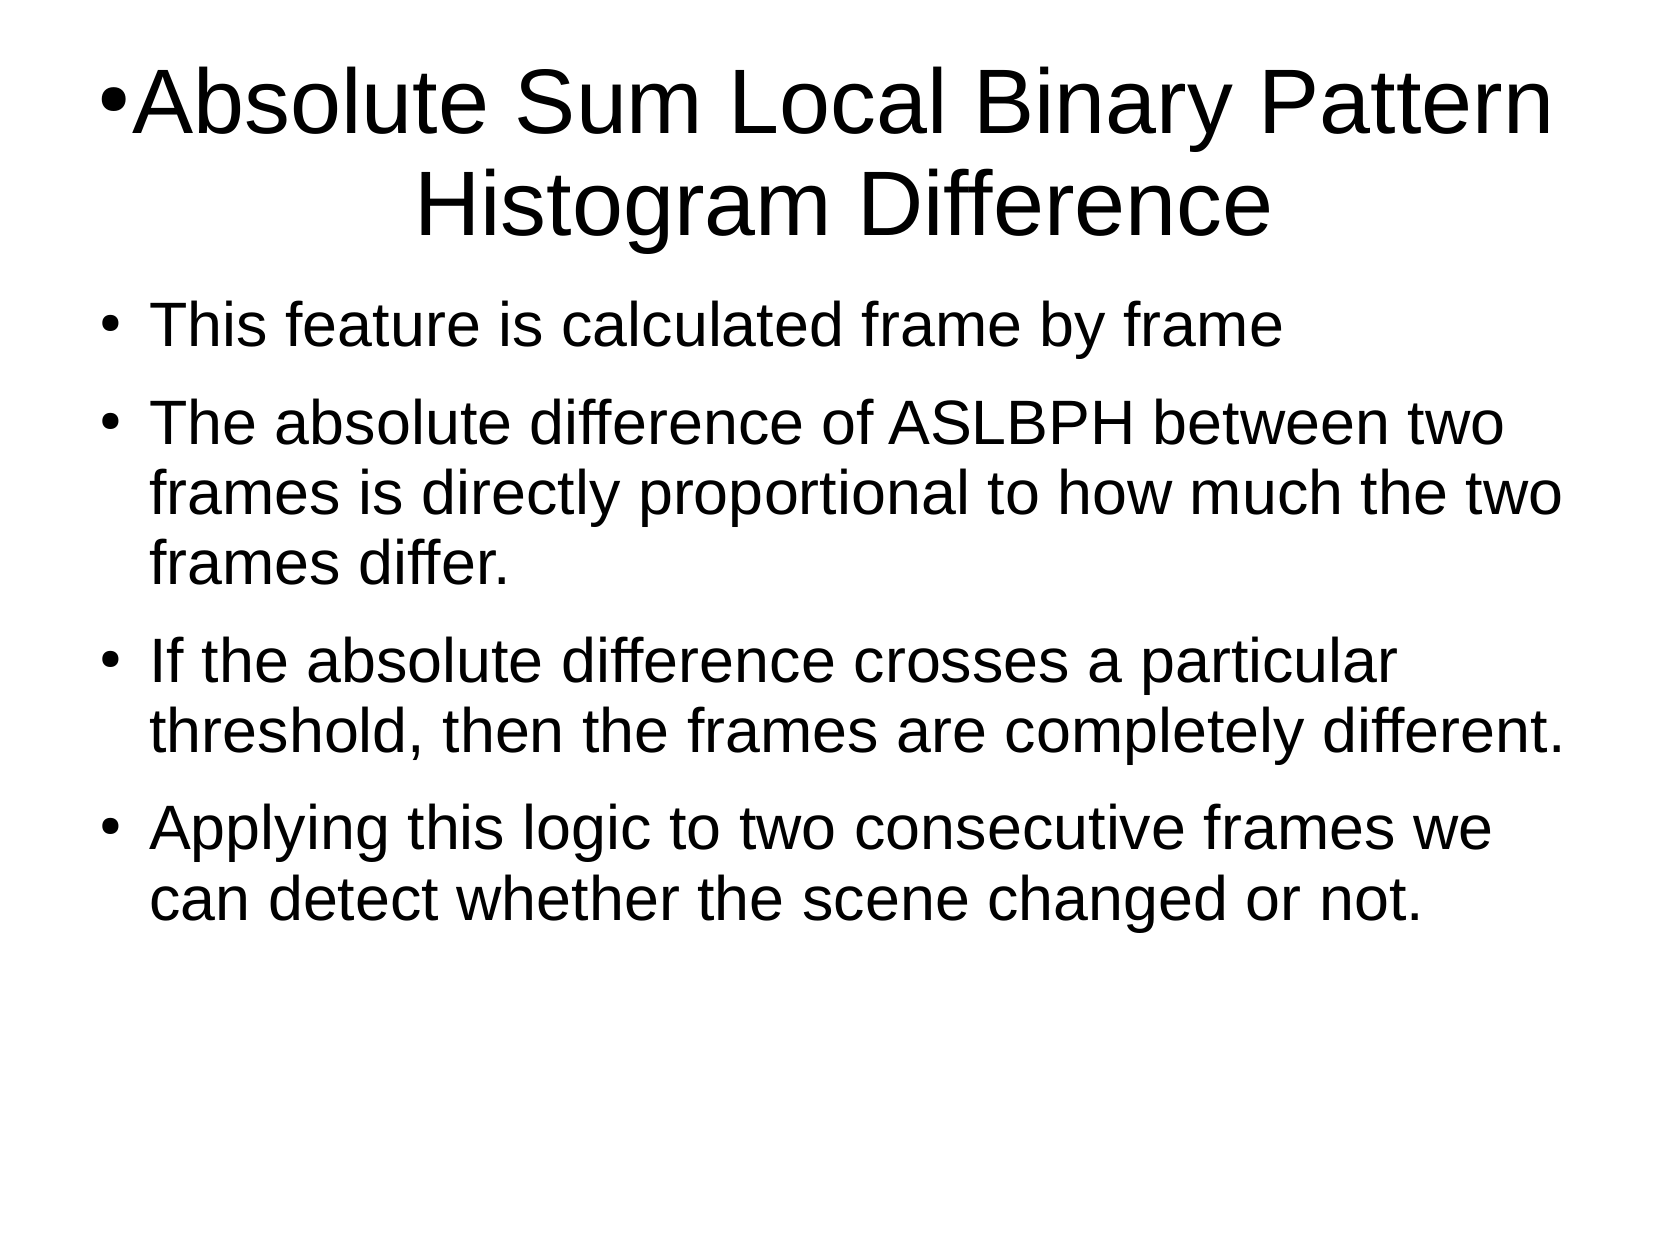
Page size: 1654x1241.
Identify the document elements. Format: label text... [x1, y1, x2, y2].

title Absolute Sum Local Binary Pattern Histogram Difference [82, 49, 1571, 257]
list This feature is calculated frame by frame The absolute difference of ASLBPH between two frames is directly proportional to how much the two frames differ. If the absolute difference crosses a particular threshold, then the frames are completely different. Applying this logic to two consecutive frames we can detect whether the scene changed or not. [82, 290, 1571, 1010]
